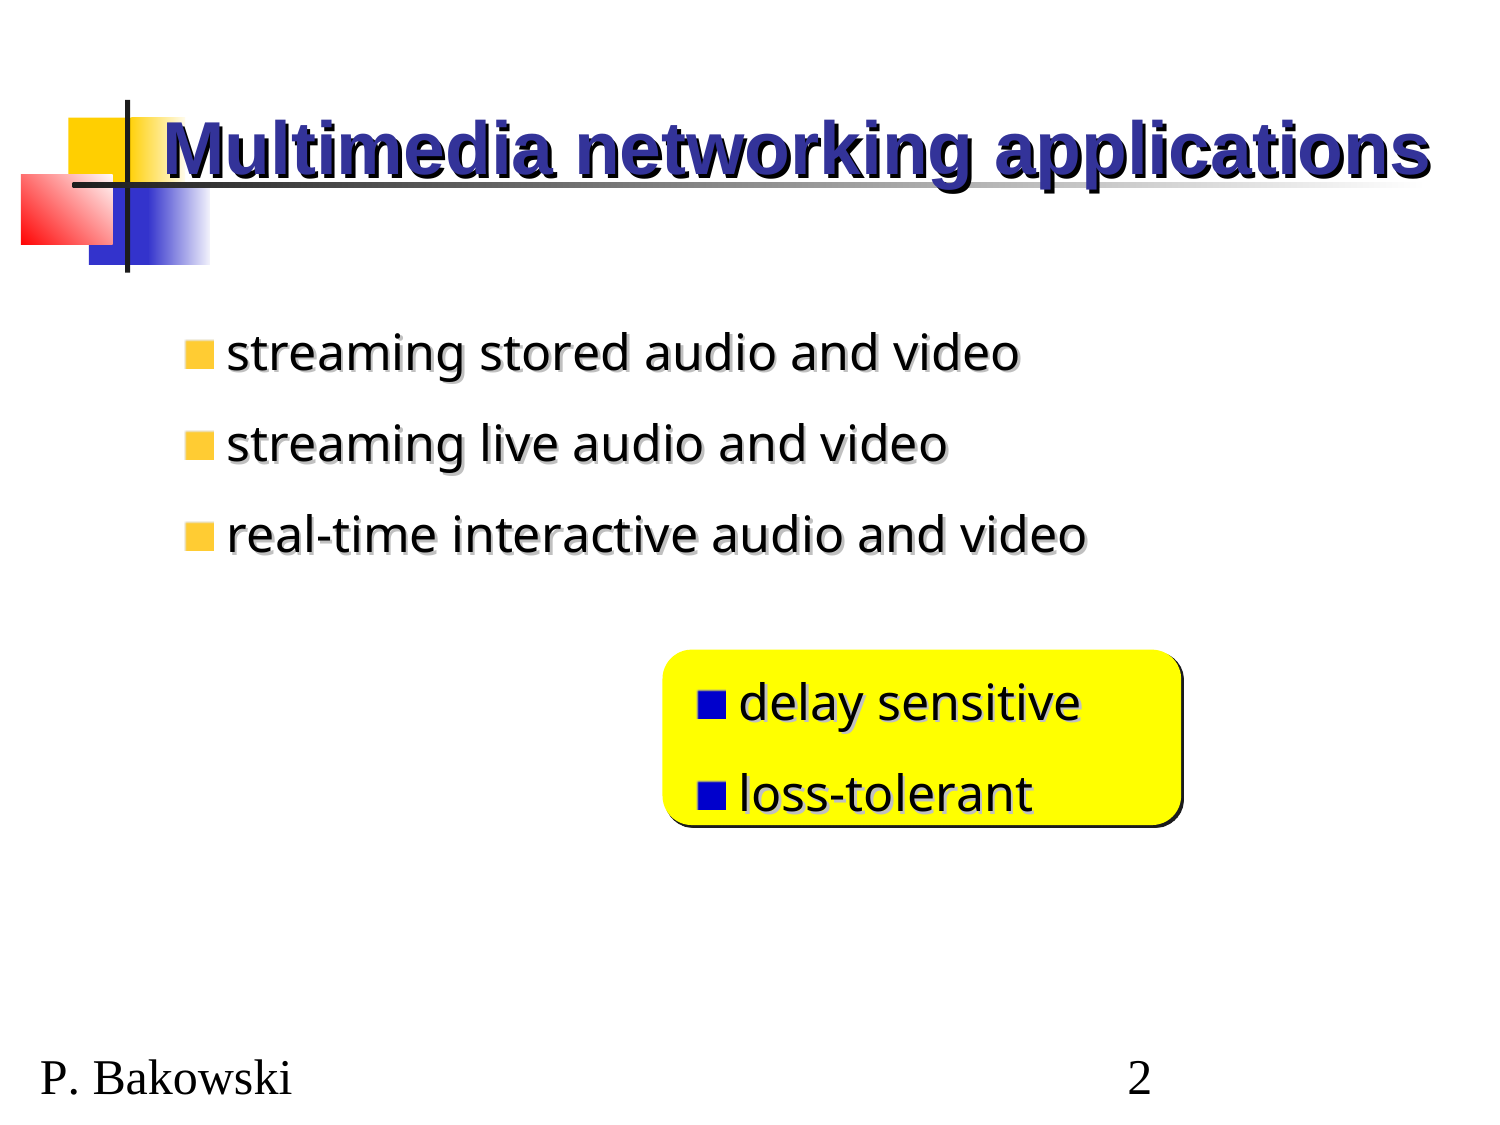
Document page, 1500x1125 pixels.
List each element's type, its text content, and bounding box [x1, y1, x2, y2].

picture [177, 514, 214, 551]
title Multimedia networking applications [147, 92, 1500, 213]
text_box streaming stored audio and video streaming live audio and video real-time interactive audio and video [162, 312, 1363, 571]
text_box delay sensitive loss-tolerant [675, 662, 1138, 830]
picture [177, 423, 214, 460]
picture [177, 332, 214, 369]
picture [689, 682, 726, 719]
text_box [662, 649, 1182, 826]
picture [689, 773, 726, 810]
